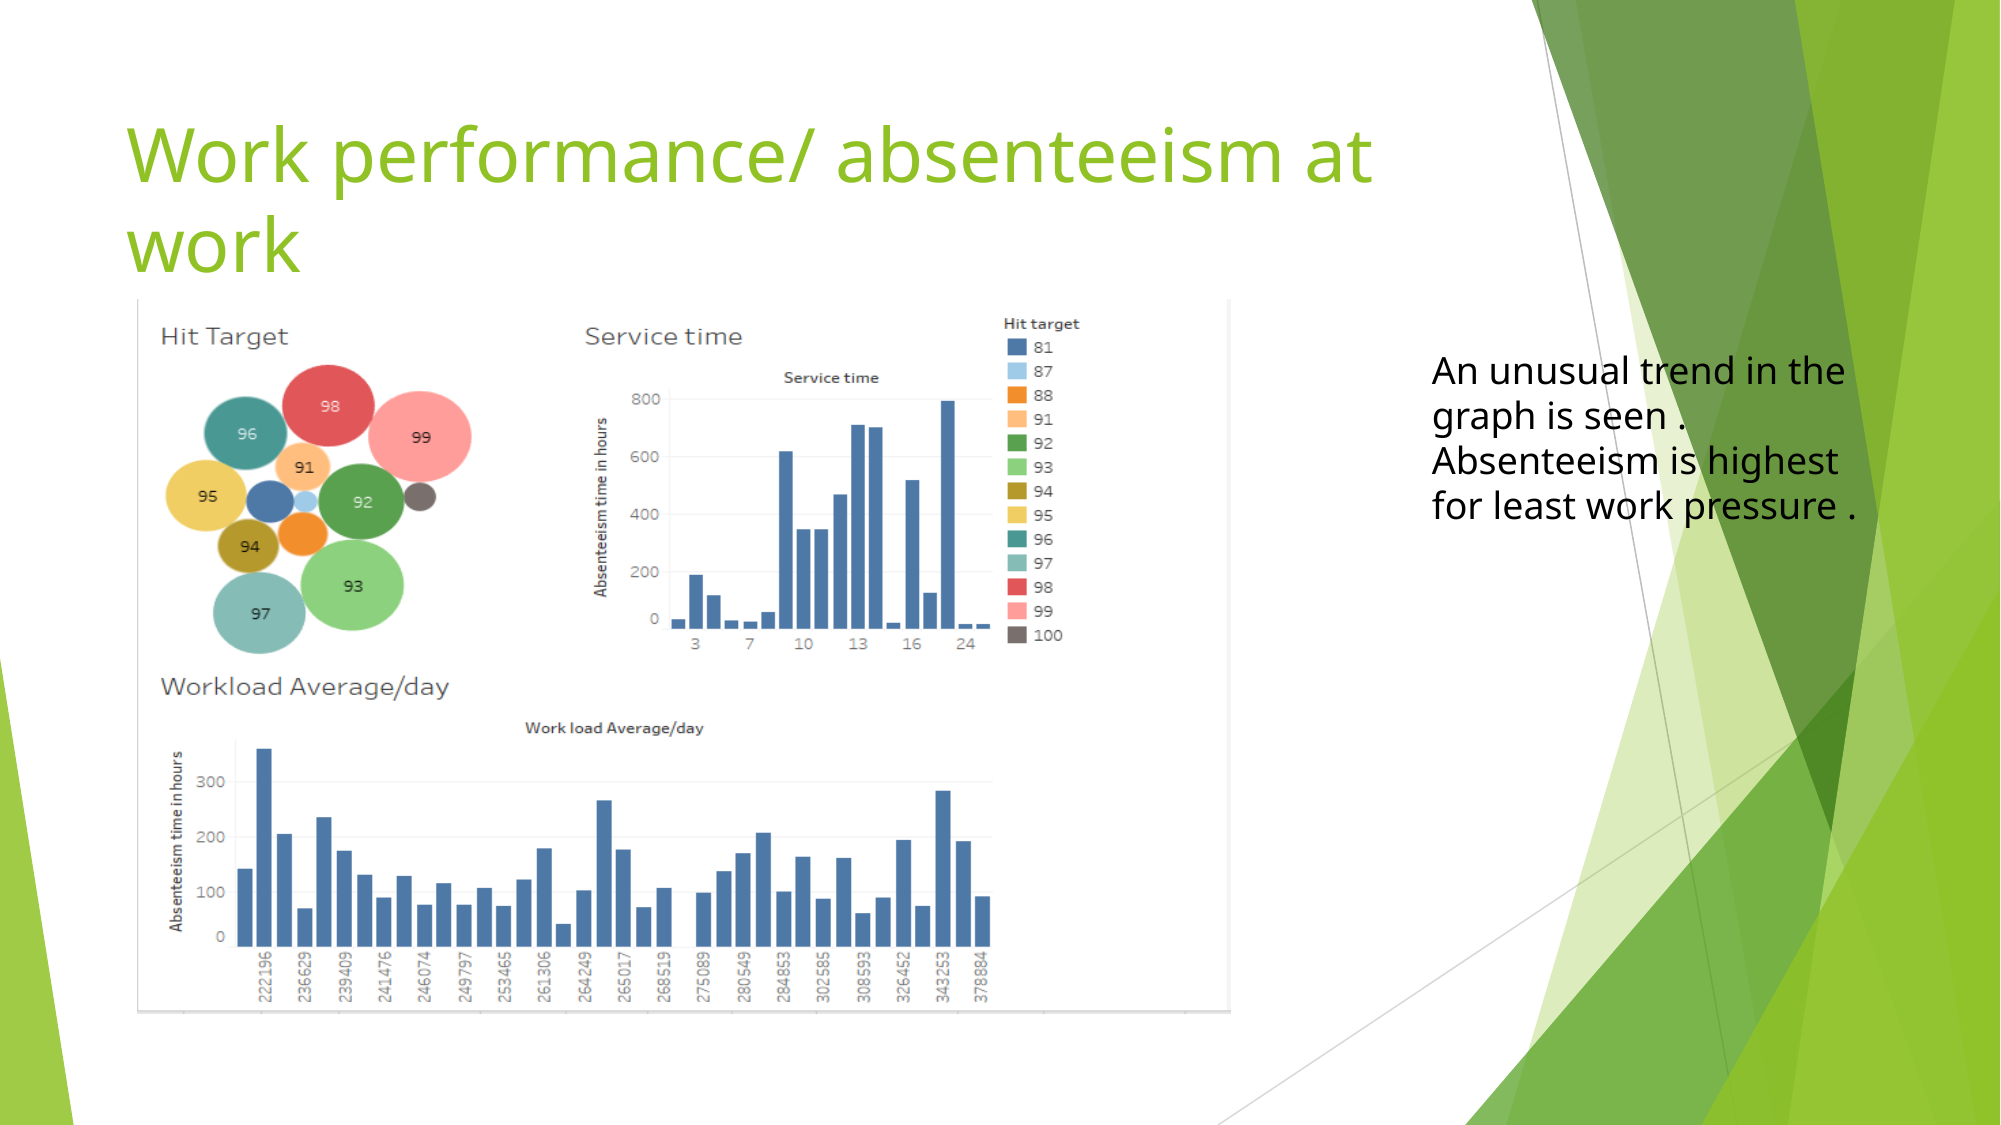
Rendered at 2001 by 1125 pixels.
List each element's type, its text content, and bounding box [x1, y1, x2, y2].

picture [137, 299, 1231, 1014]
text_box An unusual trend in the graph is seen . Absenteeism is highest for least work pressure . [1416, 339, 1885, 537]
title Work performance/ absenteeism at work [111, 99, 1522, 317]
